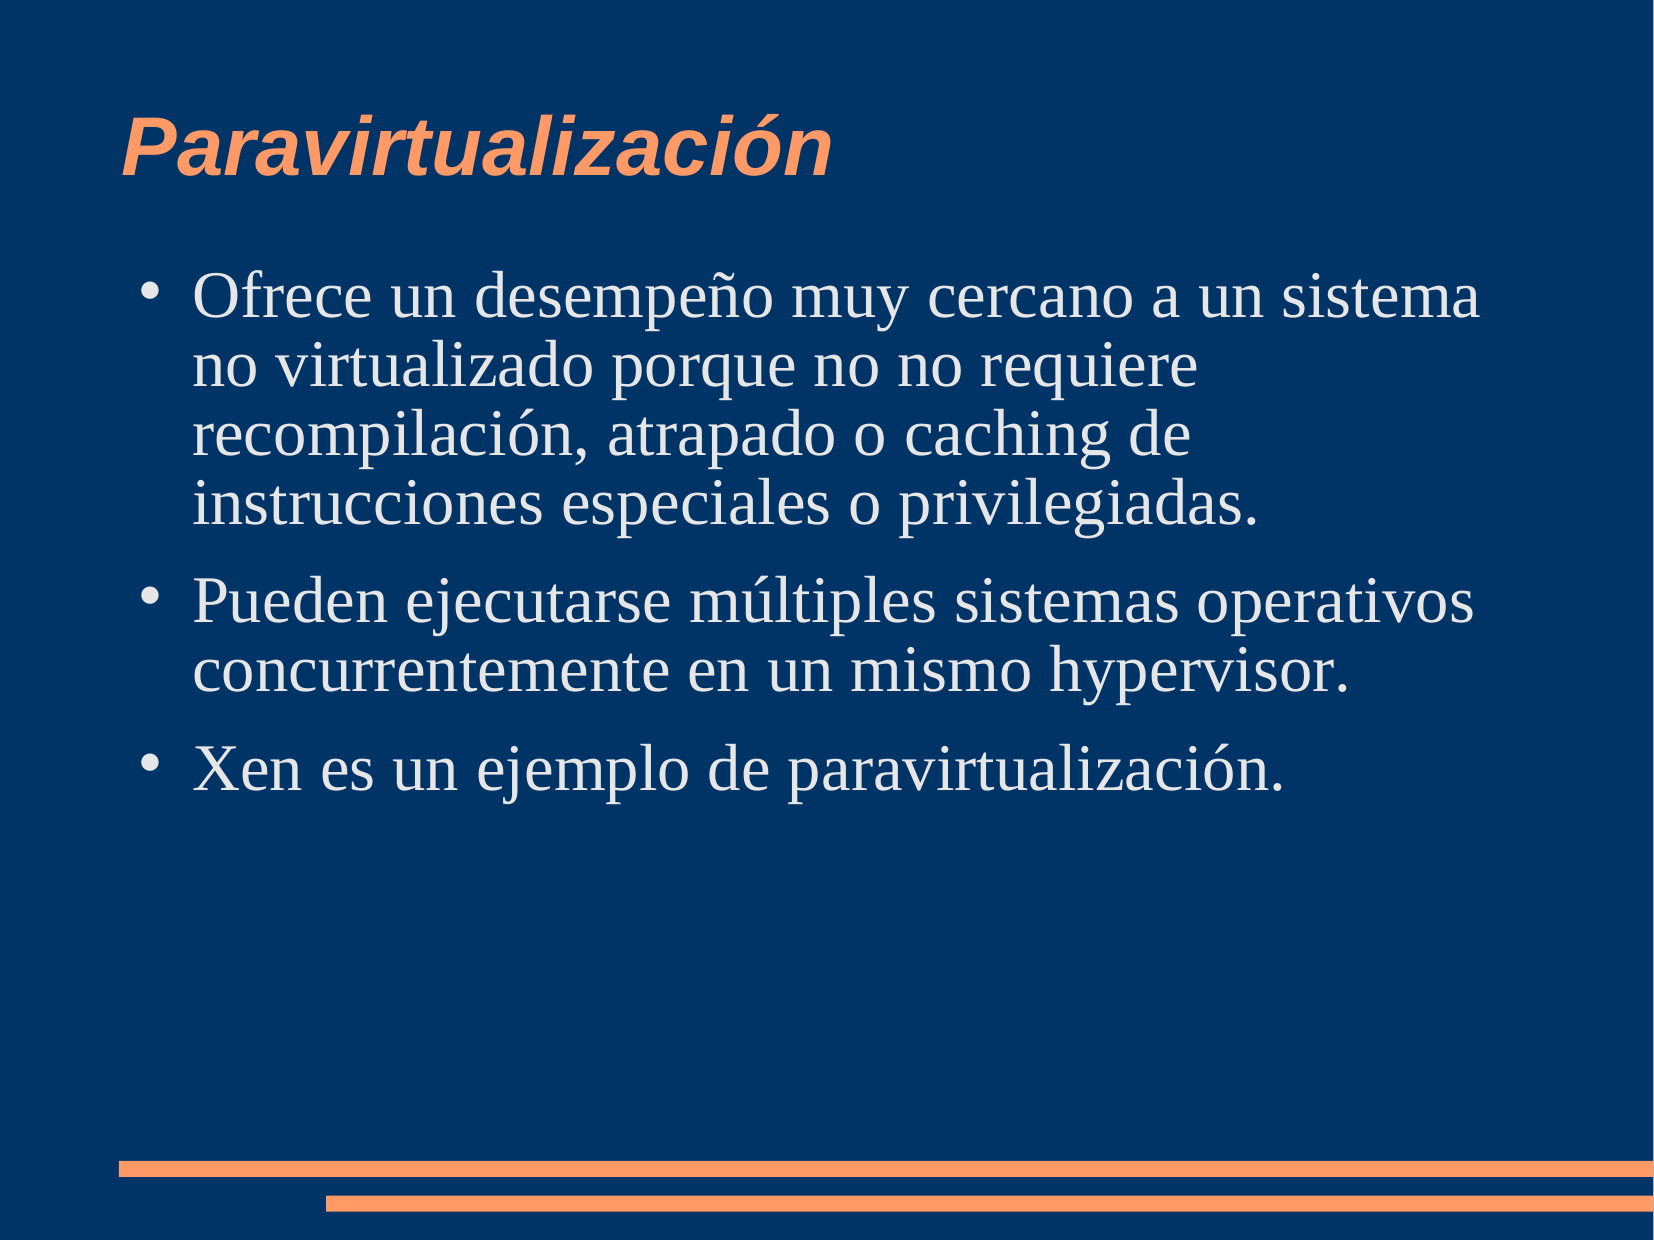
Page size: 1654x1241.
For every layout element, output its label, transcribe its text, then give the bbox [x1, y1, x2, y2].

title Paravirtualización [121, 53, 1534, 246]
list Ofrece un desempeño muy cercano a un sistema no virtualizado porque no no requiere recompilación, atrapado o caching de instrucciones especiales o privilegiadas. Pueden ejecutarse múltiples sistemas operativos concurrentemente en un mismo hypervisor. Xen es un ejemplo de paravirtualización. [121, 262, 1561, 1058]
